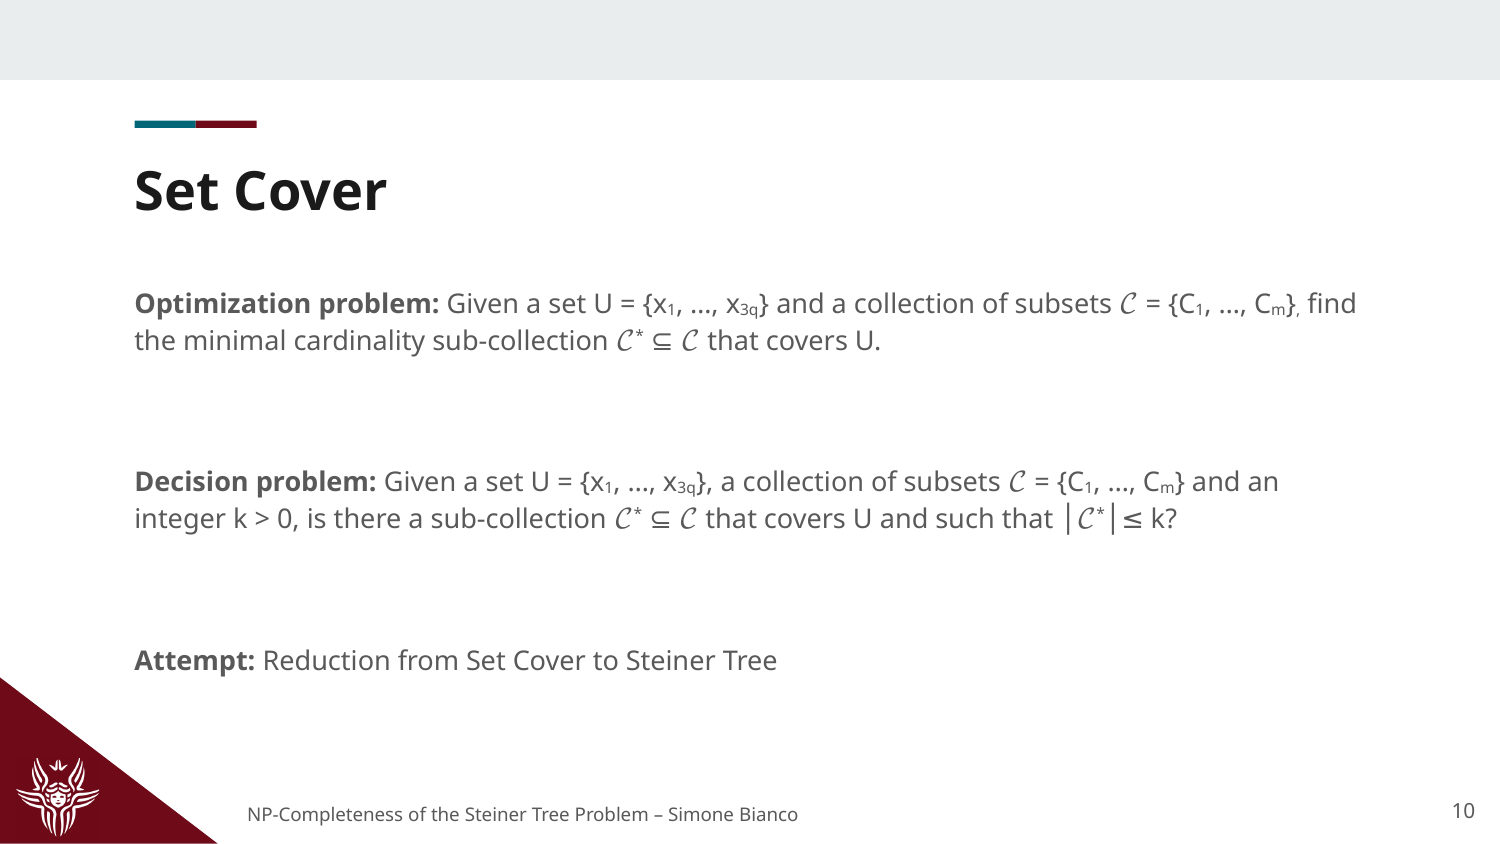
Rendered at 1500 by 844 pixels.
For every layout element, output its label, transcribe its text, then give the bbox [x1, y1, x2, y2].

picture [16, 758, 100, 839]
slide_number <number> [1400, 779, 1491, 844]
subtitle NP-Completeness of the Steiner Tree Problem – Simone Bianco [232, 783, 1193, 839]
list Optimization problem: Given a set U = {x1, …, x3q} and a collection of subsets 𝒞 = {C1, …, Cm}, find the minimal cardinality sub-collection 𝒞* ⊆ 𝒞 that covers U. Decision problem: Given a set U = {x1, …, x3q}, a collection of subsets 𝒞 = {C1, …, Cm} and an integer k > 0, is there a sub-collection 𝒞* ⊆ 𝒞 that covers U and such that │𝒞*│≤ k? Attempt: Reduction from Set Cover to Steiner Tree [119, 266, 1393, 686]
title Set Cover [119, 141, 1381, 230]
